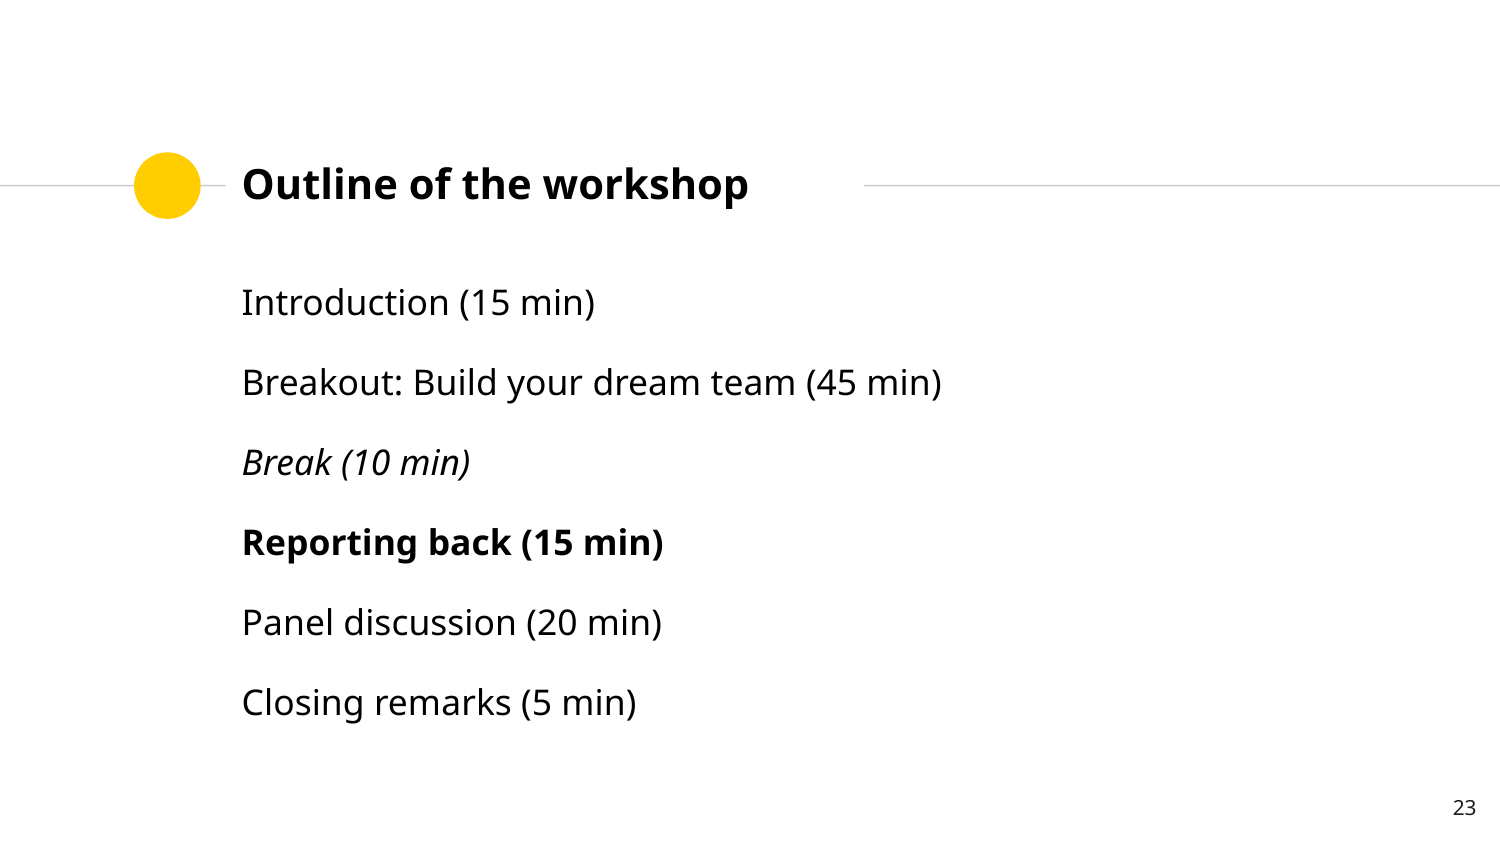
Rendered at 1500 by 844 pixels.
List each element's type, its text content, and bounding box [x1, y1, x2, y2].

slide_number 1 [1401, 779, 1492, 844]
title Outline of the workshop [226, 146, 863, 219]
list Introduction (15 min) Breakout: Build your dream team (45 min) Break (10 min) Reporting back (15 min) Panel discussion (20 min) Closing remarks (5 min) [226, 265, 1344, 776]
